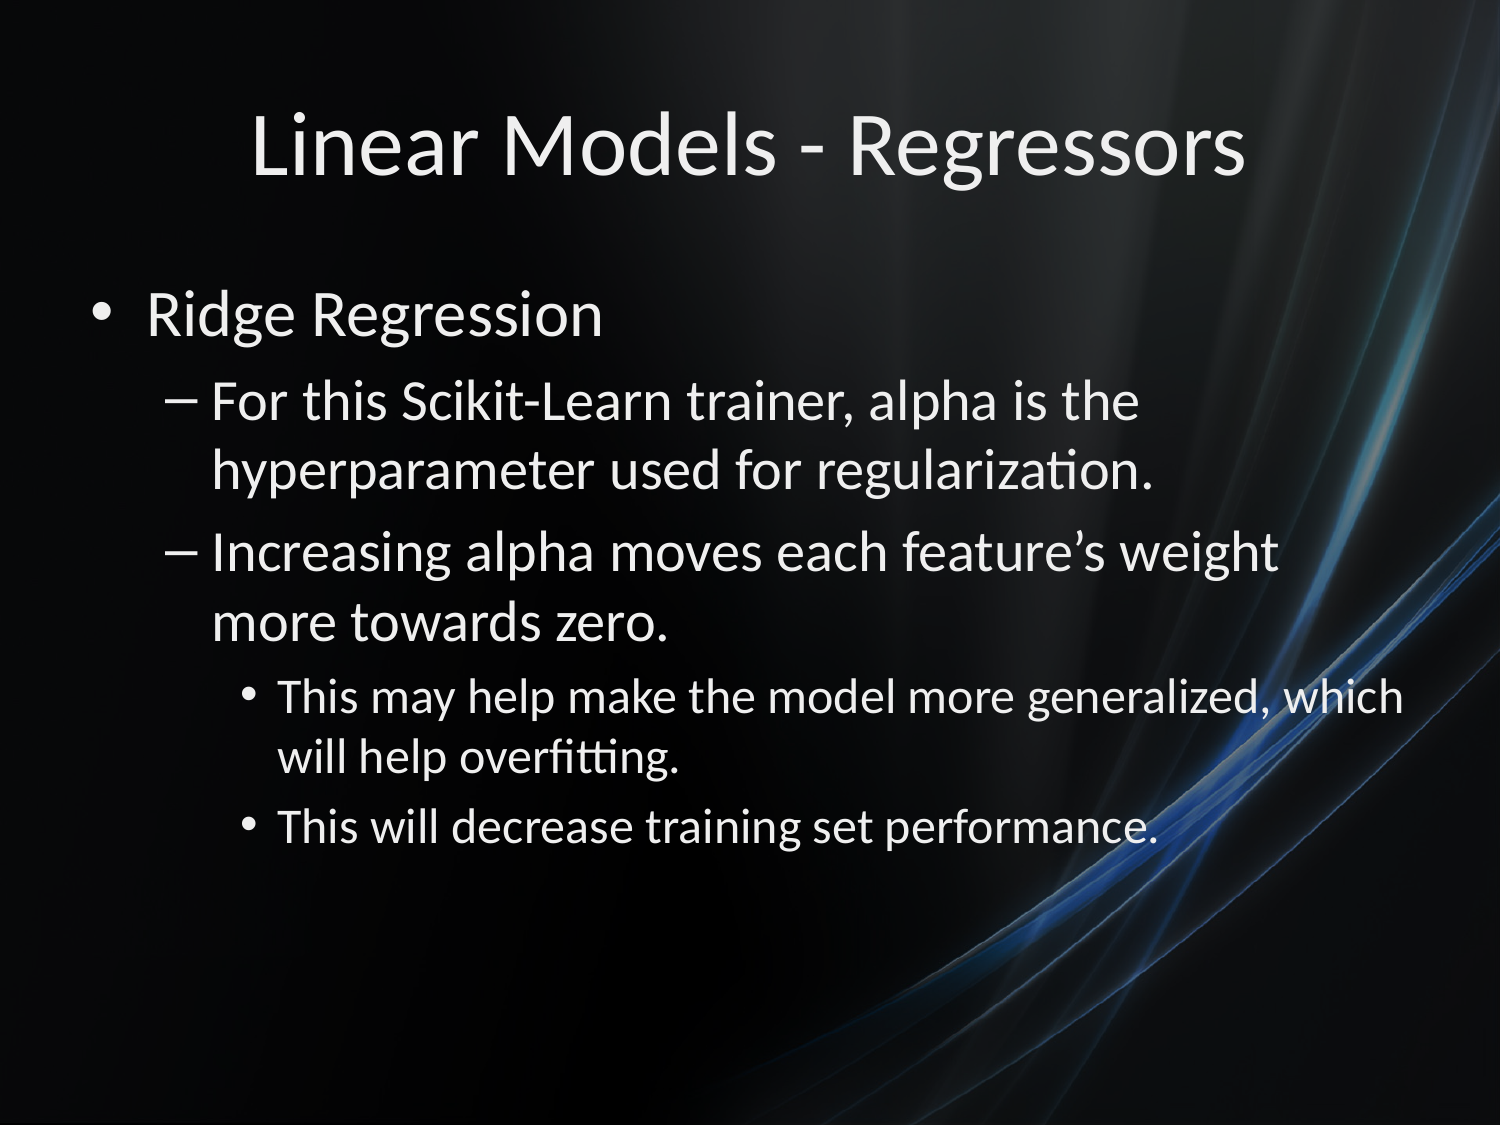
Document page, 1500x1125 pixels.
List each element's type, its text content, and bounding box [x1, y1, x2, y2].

picture [0, 0, 1500, 1125]
list Ridge Regression For this Scikit-Learn trainer, alpha is the hyperparameter used for regularization. Increasing alpha moves each feature’s weight more towards zero. This may help make the model more generalized, which will help overfitting. This will decrease training set performance. [75, 262, 1425, 1005]
title Linear Models - Regressors [75, 45, 1425, 233]
